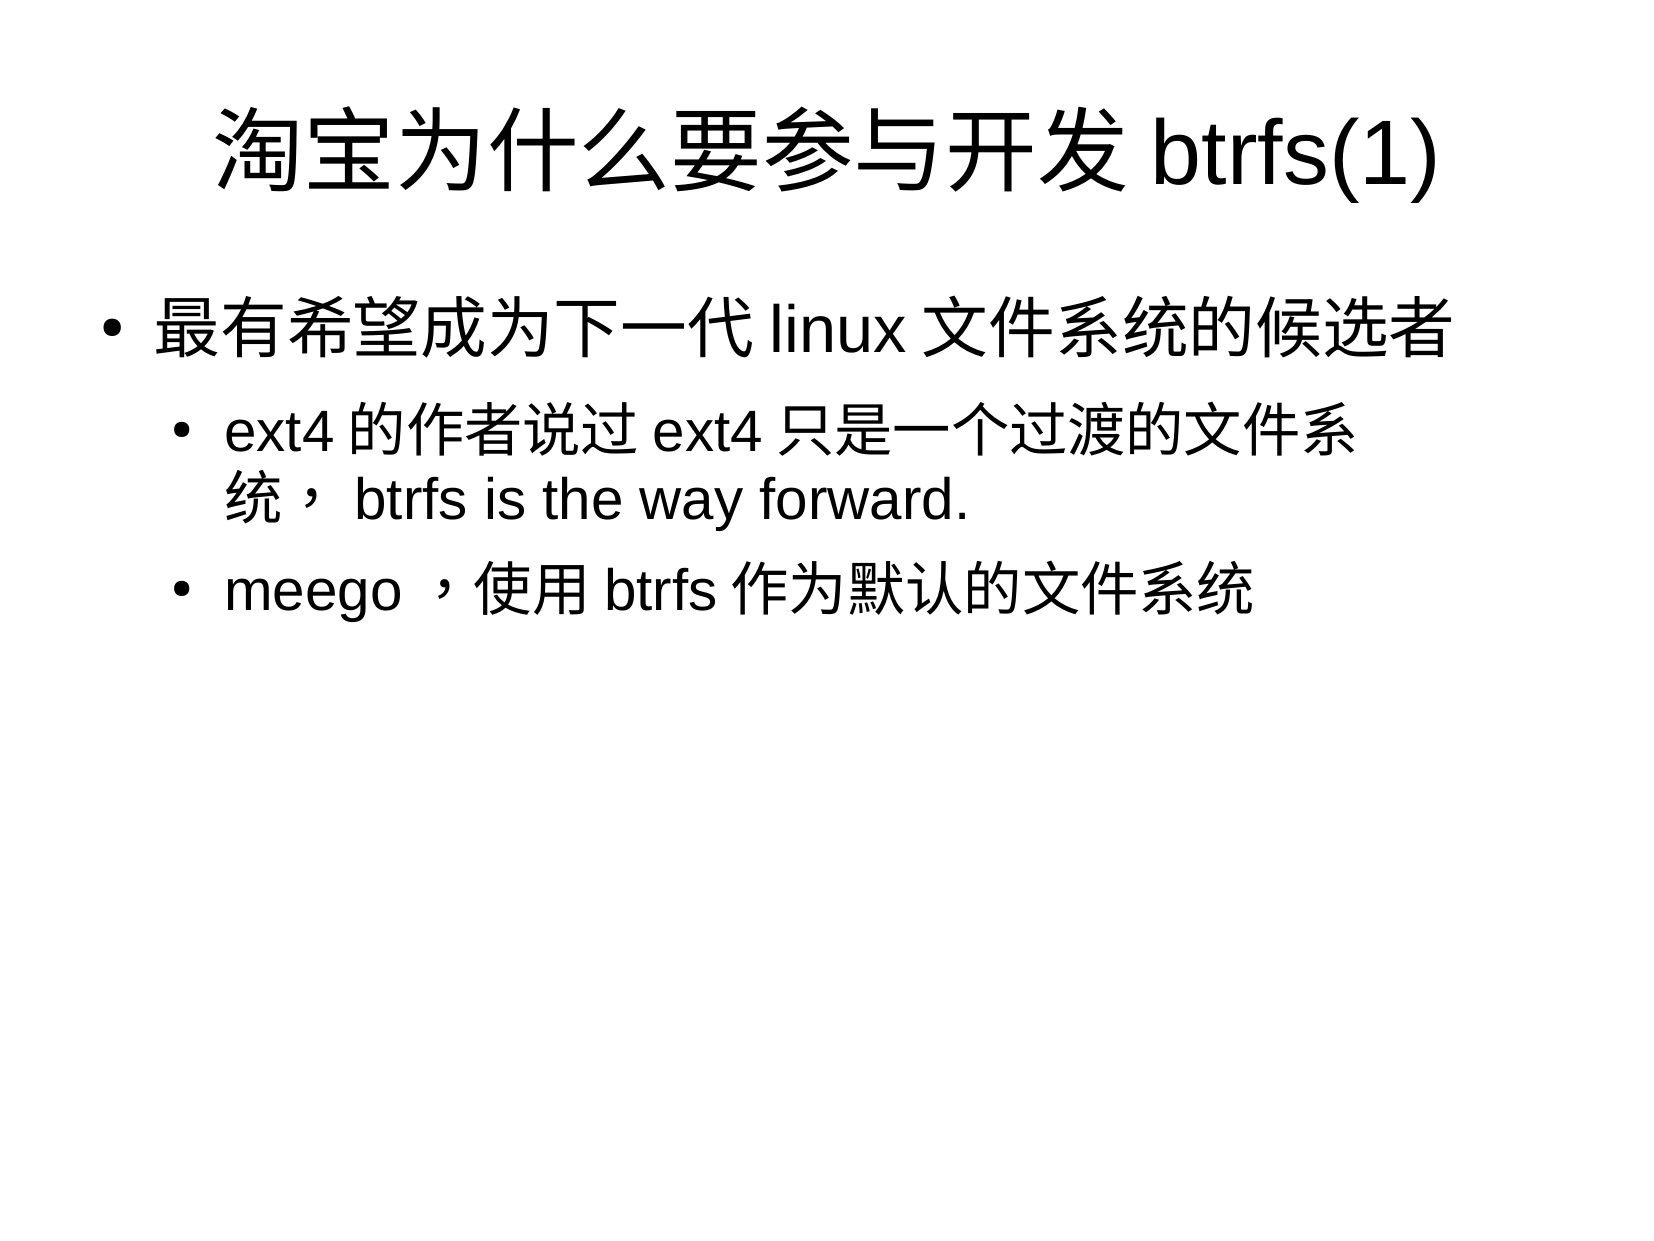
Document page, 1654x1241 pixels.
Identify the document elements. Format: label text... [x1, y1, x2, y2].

title 淘宝为什么要参与开发btrfs(1) [82, 56, 1571, 250]
list 最有希望成为下一代linux文件系统的候选者 ext4的作者说过ext4只是一个过渡的文件系统，btrfs is the way forward. meego，使用btrfs作为默认的文件系统 [82, 290, 1571, 1109]
